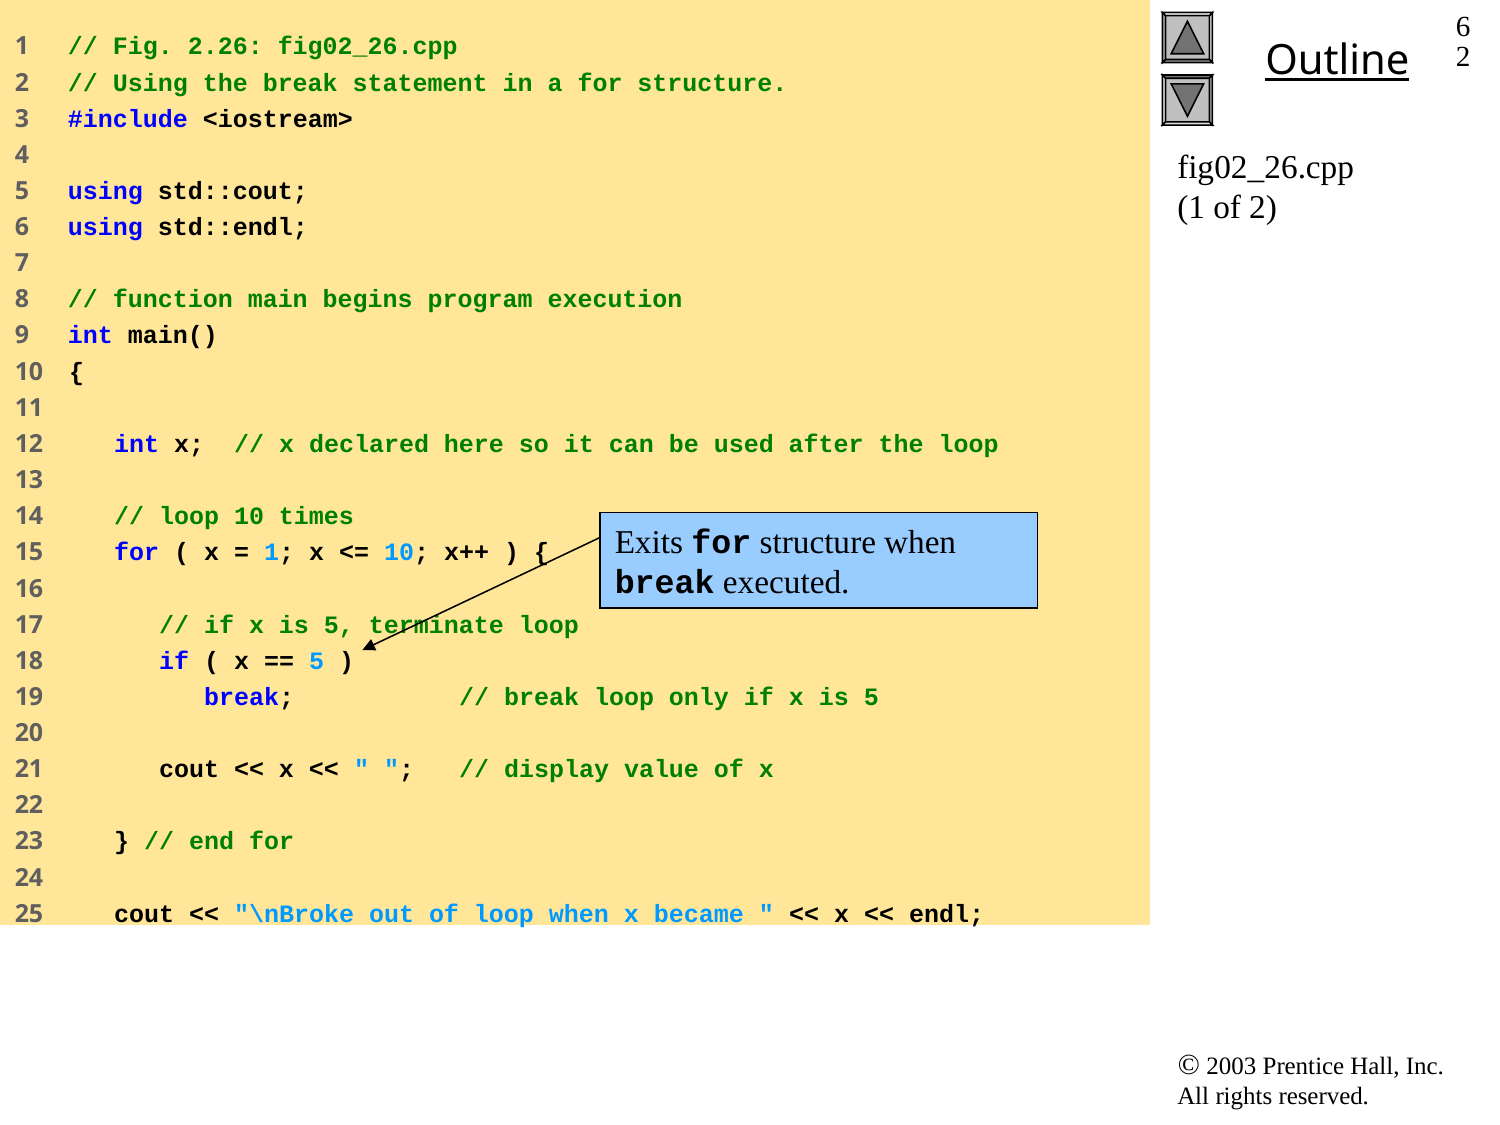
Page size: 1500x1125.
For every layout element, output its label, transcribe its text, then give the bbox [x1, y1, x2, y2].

text_box Exits for structure when break executed. [600, 512, 1038, 608]
title fig02_26.cpp (1 of 2) [1162, 137, 1500, 925]
subtitle 1 // Fig. 2.26: fig02_26.cpp 2 // Using the break statement in a for structure. 3 #include <iostream> 4 5 using std::cout; 6 using std::endl; 7 8 // function main begins program execution 9 int main() 10 { 11 12 int x; // x declared here so it can be used after the loop 13 14 // loop 10 times 15 for ( x = 1; x <= 10; x++ ) { 16 17 // if x is 5, terminate loop 18 if ( x == 5 ) 19 break; // break loop only if x is 5 20 21 cout << x << " "; // display value of x 22 23 } // end for 24 25 cout << "\nBroke out of loop when x became " << x << endl; [0, 0, 1150, 925]
